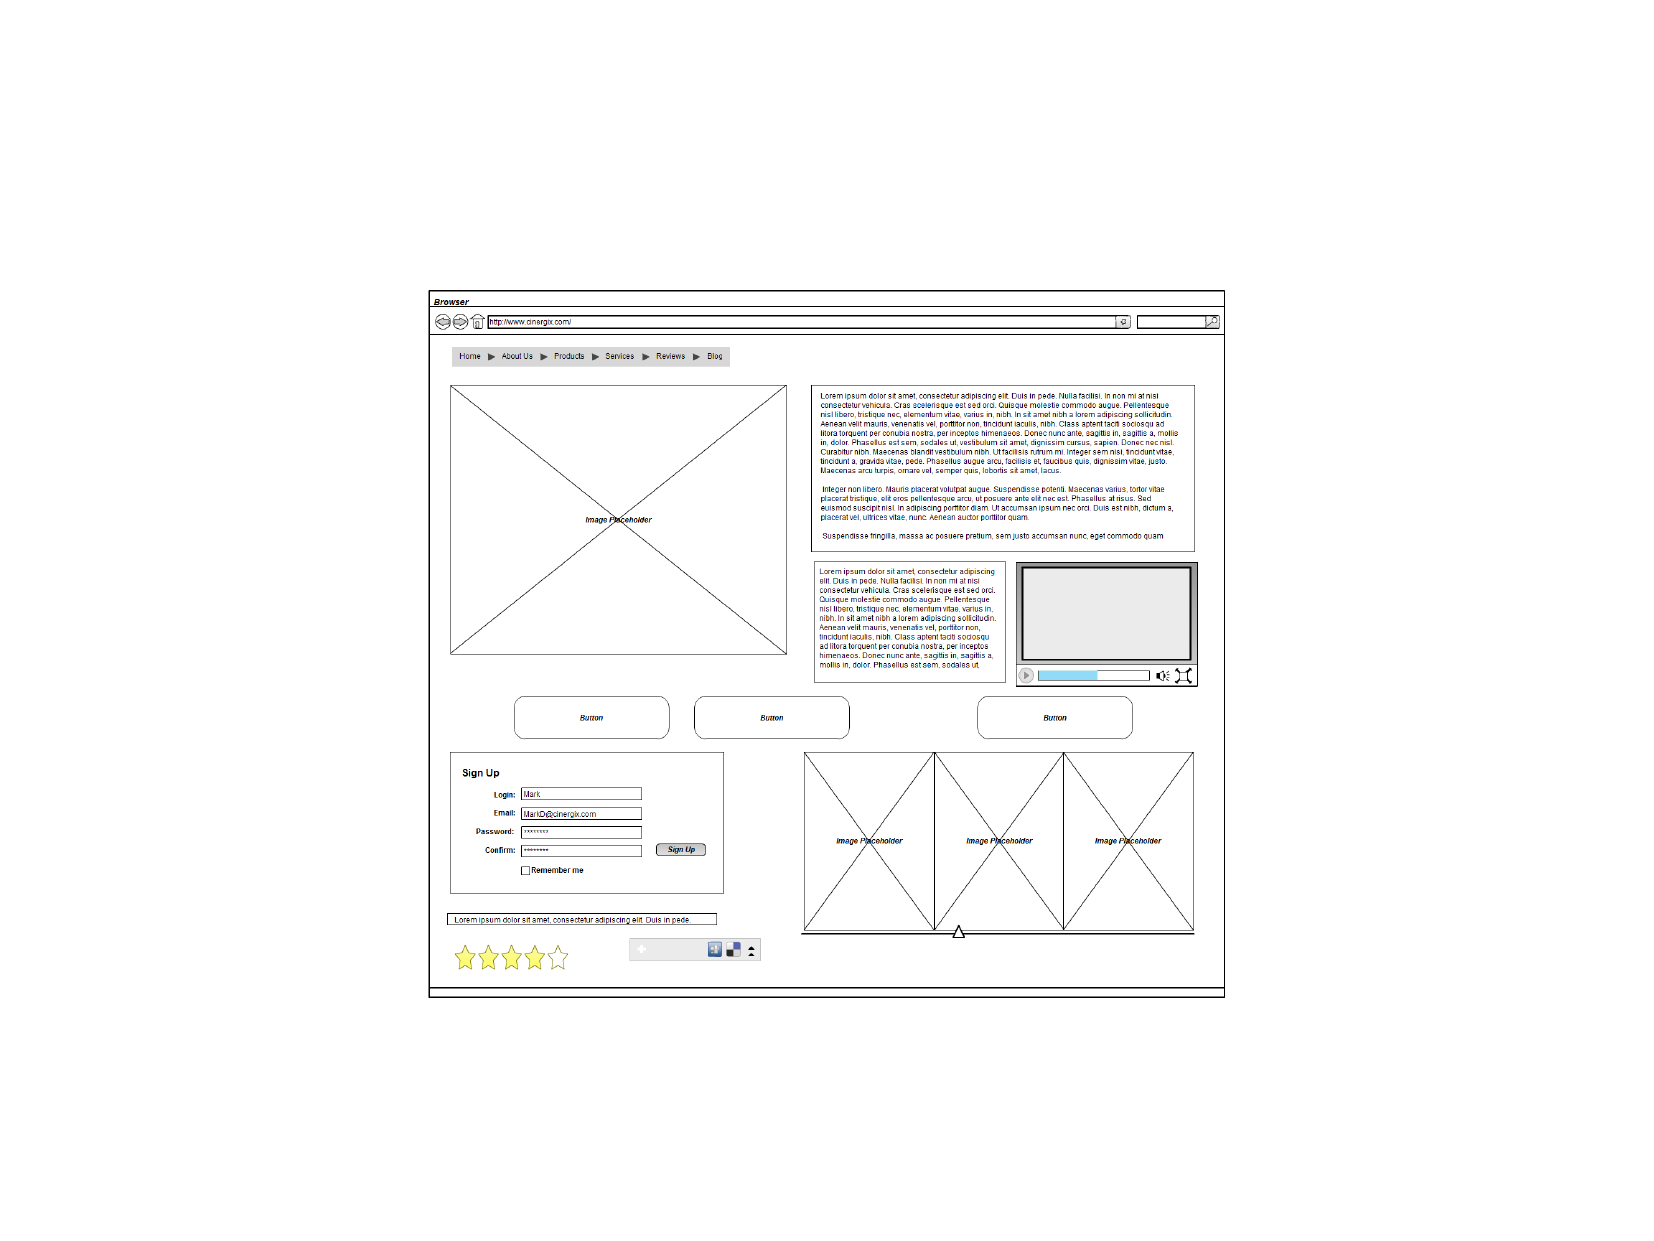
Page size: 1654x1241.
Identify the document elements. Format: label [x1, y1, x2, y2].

picture [422, 290, 1231, 1010]
